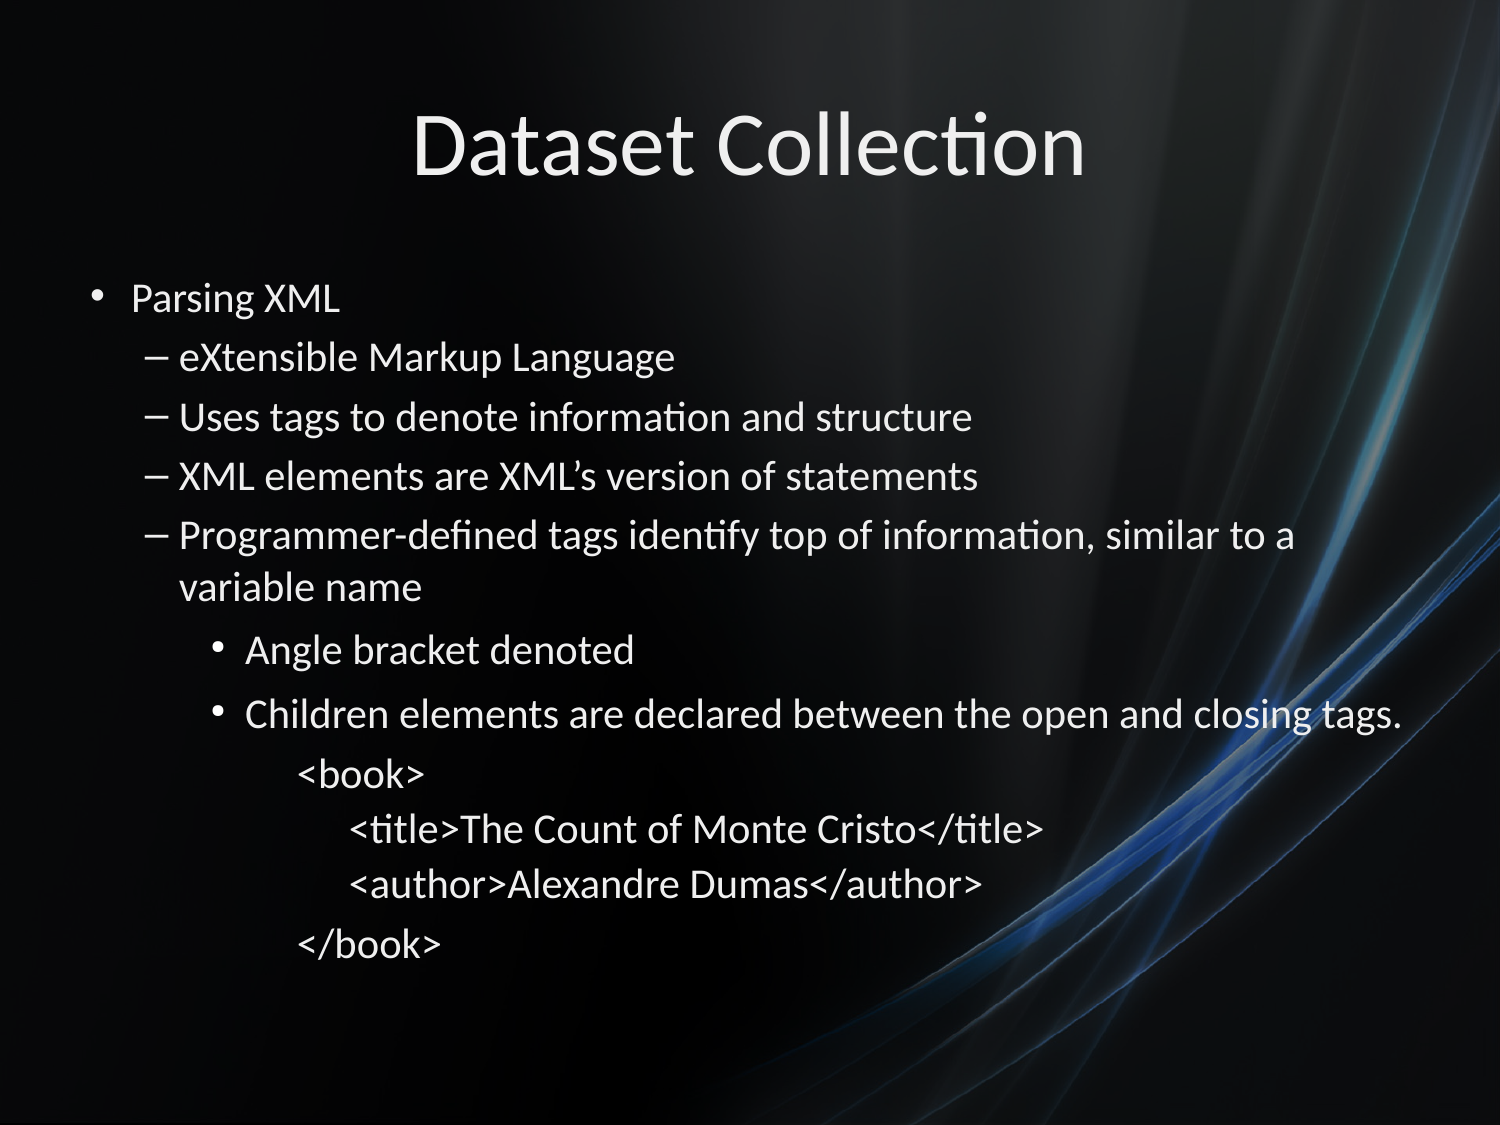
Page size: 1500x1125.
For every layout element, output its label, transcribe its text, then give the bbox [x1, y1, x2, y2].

title Dataset Collection [75, 45, 1425, 233]
list Parsing XML eXtensible Markup Language Uses tags to denote information and structure XML elements are XML’s version of statements Programmer-defined tags identify top of information, similar to a variable name Angle bracket denoted Children elements are declared between the open and closing tags. <book> <title>The Count of Monte Cristo</title> <author>Alexandre Dumas</author> </book> [75, 262, 1425, 1005]
picture [0, 0, 1500, 1125]
